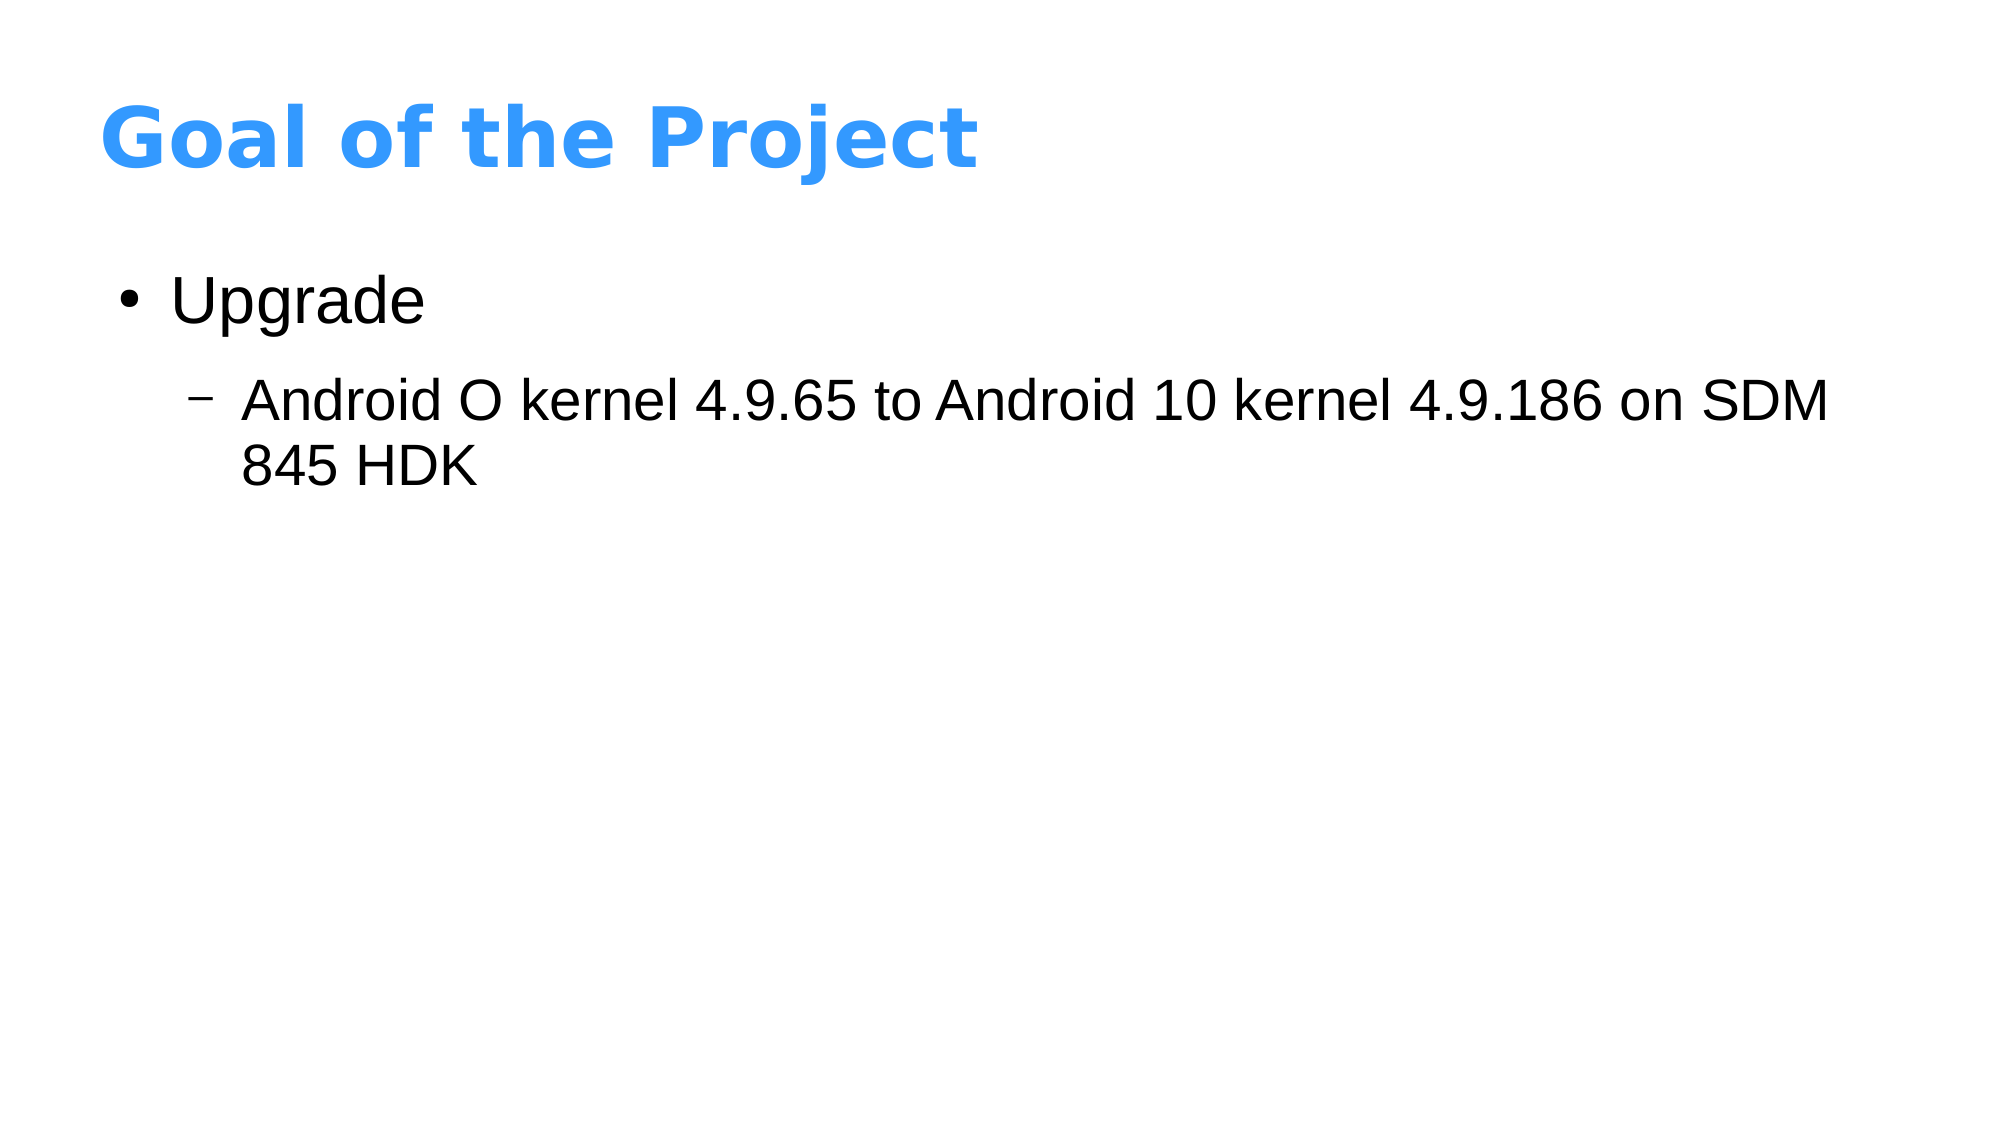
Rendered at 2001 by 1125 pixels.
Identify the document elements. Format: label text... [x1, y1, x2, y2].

list Upgrade Android O kernel 4.9.65 to Android 10 kernel 4.9.186 on SDM 845 HDK [99, 263, 1900, 916]
title Goal of the Project [99, 44, 1900, 233]
